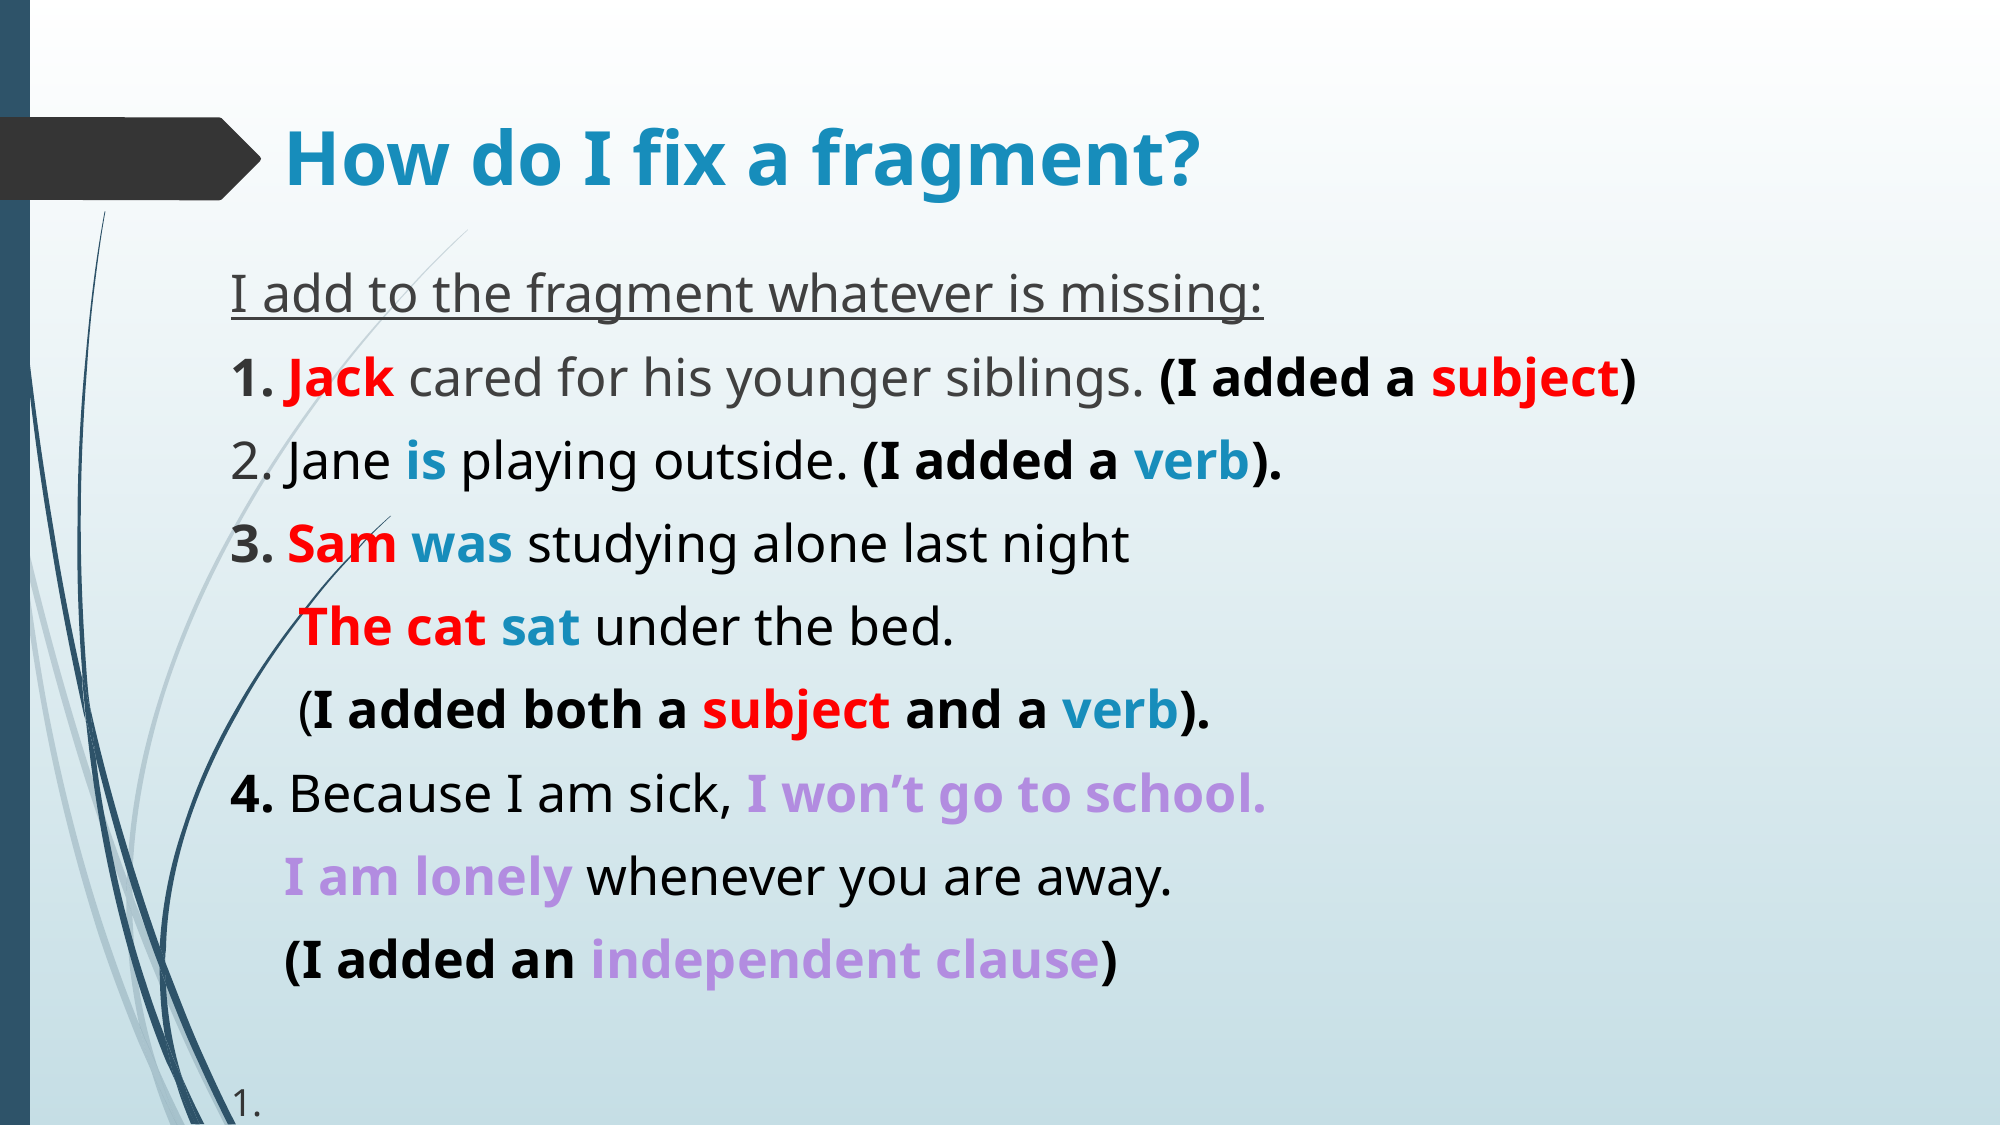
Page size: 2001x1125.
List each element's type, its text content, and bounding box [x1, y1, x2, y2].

list I add to the fragment whatever is missing: Jack cared for his younger siblings. (I added a subject) Jane is playing outside. (I added a verb). Sam was studying alone last night The cat sat under the bed. (I added both a subject and a verb). 4. Because I am sick, I won’t go to school. I am lonely whenever you are away. (I added an independent clause) [215, 253, 1888, 1083]
title How do I fix a fragment? [269, 102, 1731, 253]
